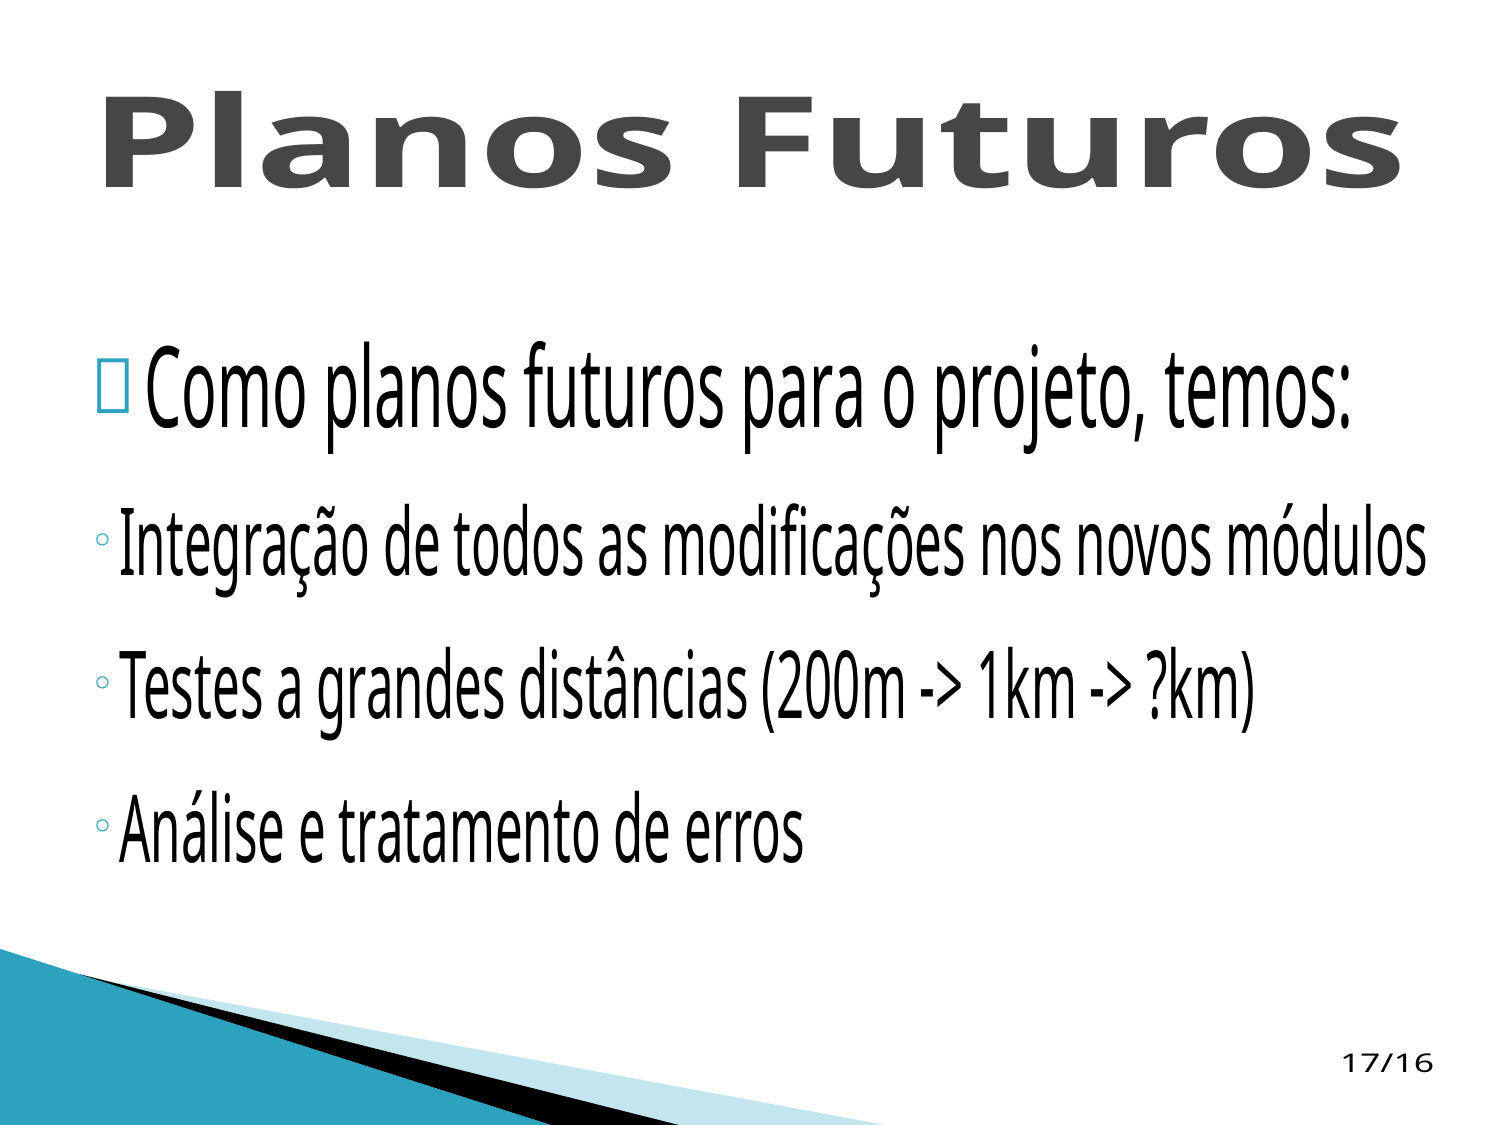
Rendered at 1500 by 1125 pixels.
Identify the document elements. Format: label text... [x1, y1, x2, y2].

list Como planos futuros para o projeto, temos: Integração de todos as modificações nos novos módulos Testes a grandes distâncias (200m -> 1km -> ?km) Análise e tratamento de erros [75, 299, 1426, 1042]
text_box 17/16 [1325, 1037, 1451, 1089]
title Planos Futuros [75, 45, 1426, 233]
